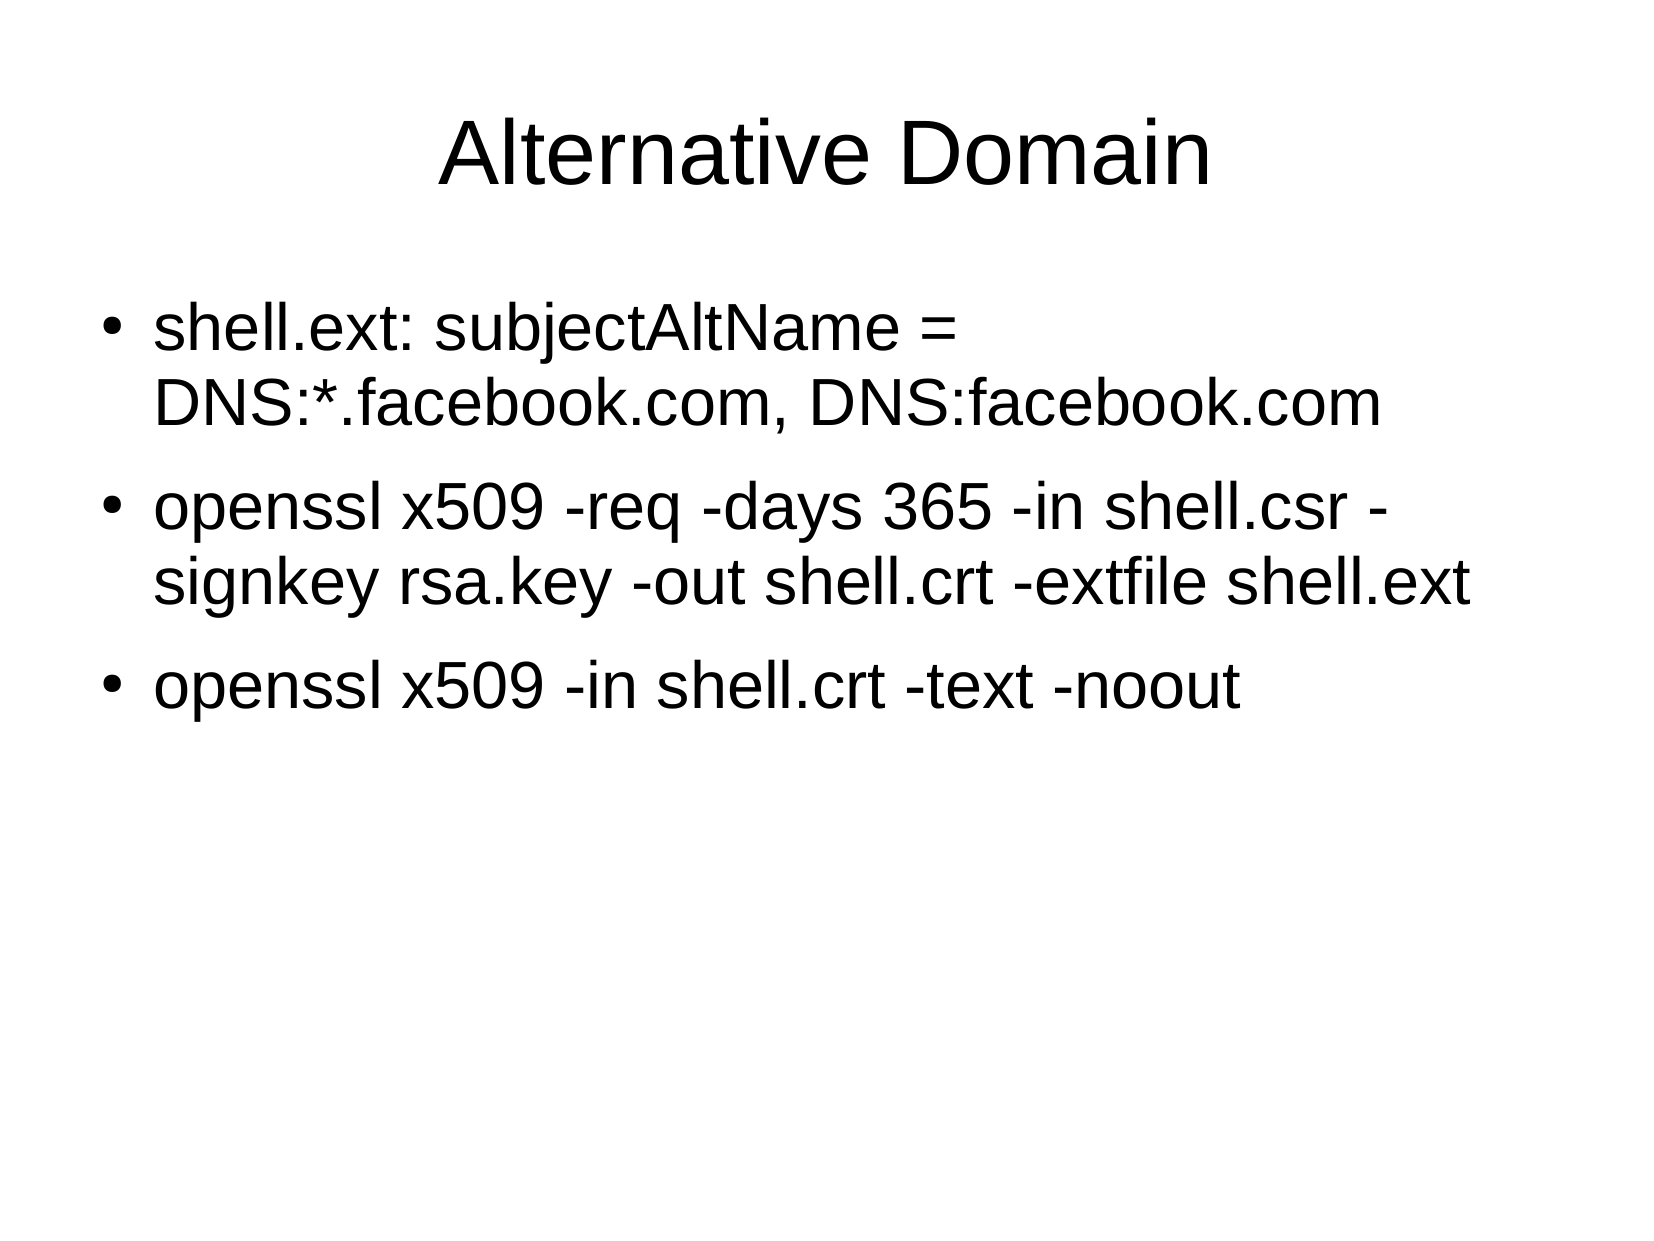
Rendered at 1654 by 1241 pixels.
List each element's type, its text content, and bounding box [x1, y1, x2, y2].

title Alternative Domain [82, 49, 1571, 257]
list shell.ext: subjectAltName = DNS:*.facebook.com, DNS:facebook.com openssl x509 -req -days 365 -in shell.csr -signkey rsa.key -out shell.crt -extfile shell.ext openssl x509 -in shell.crt -text -noout [82, 290, 1571, 1010]
